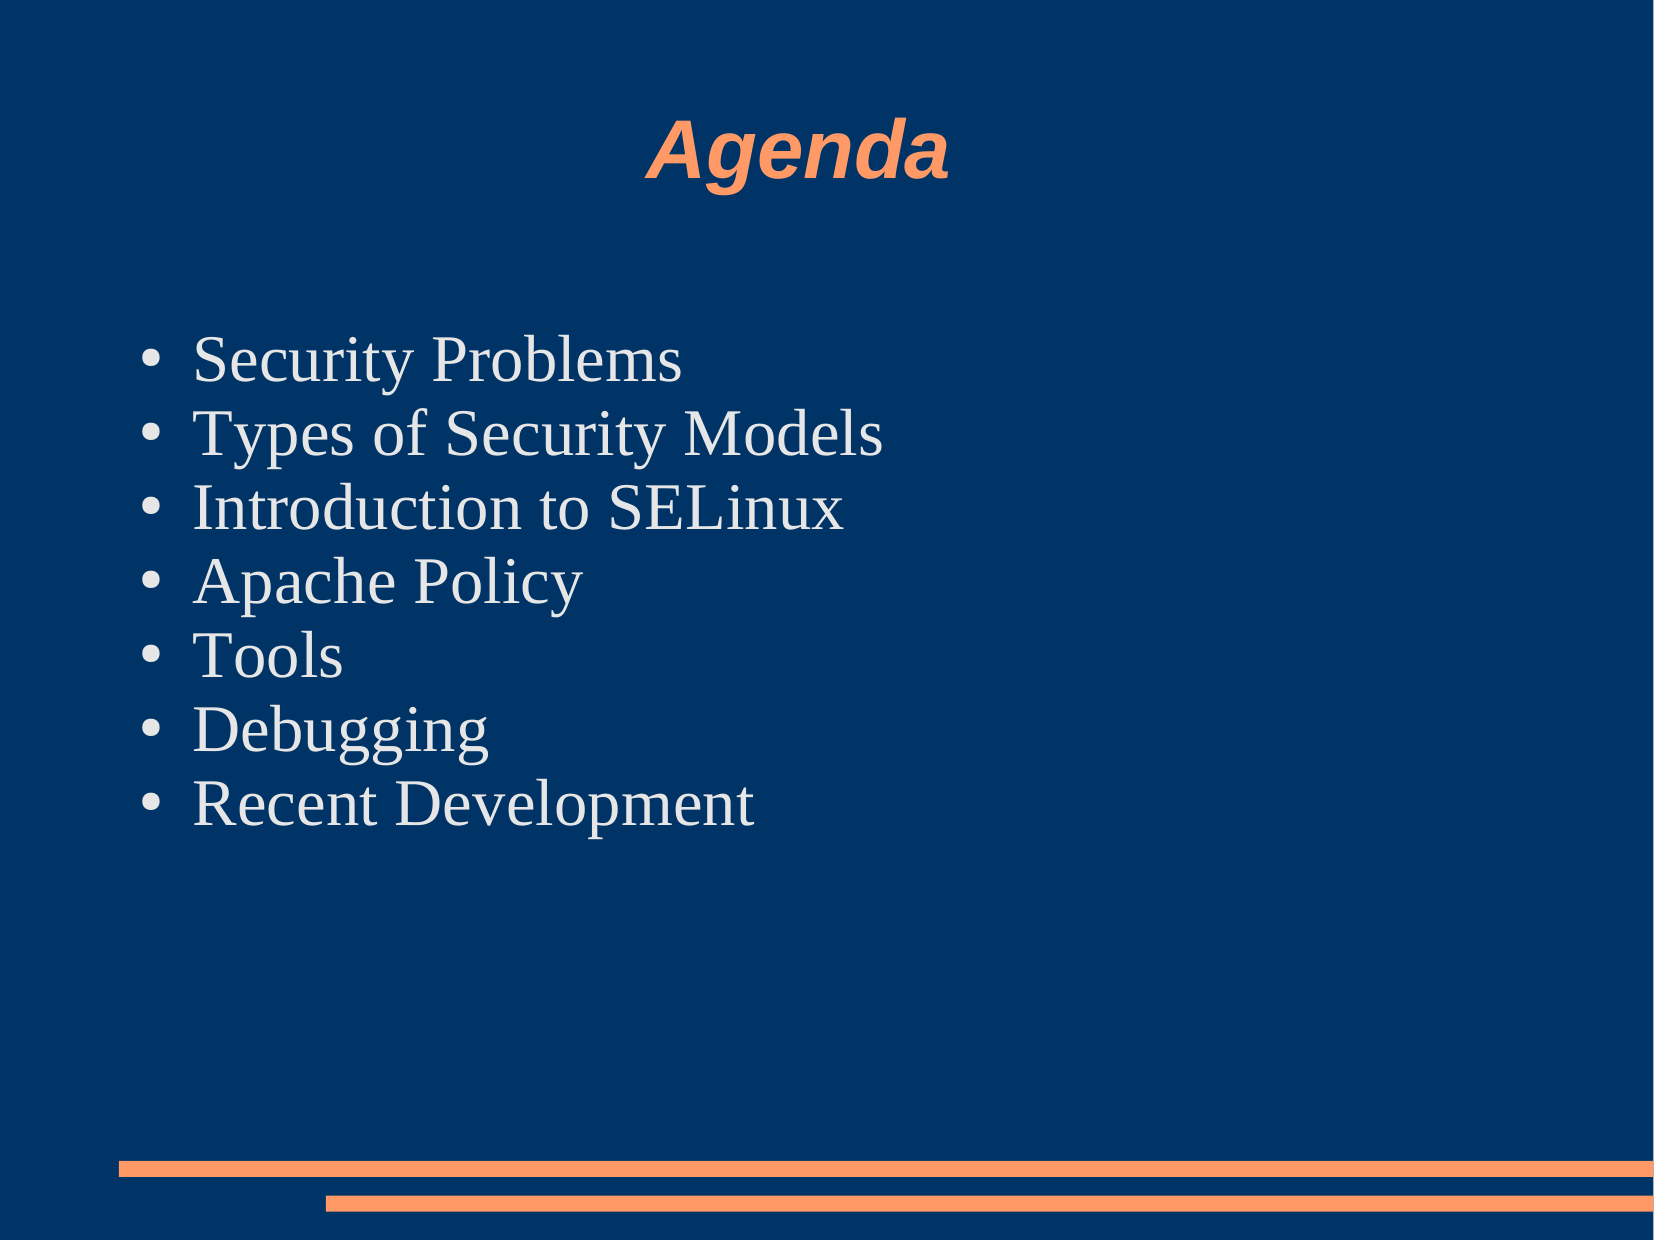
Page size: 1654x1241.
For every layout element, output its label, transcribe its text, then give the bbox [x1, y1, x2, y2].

title Agenda [121, 46, 1534, 254]
list Security Problems Types of Security Models Introduction to SELinux Apache Policy Tools Debugging Recent Development [121, 322, 1561, 1126]
